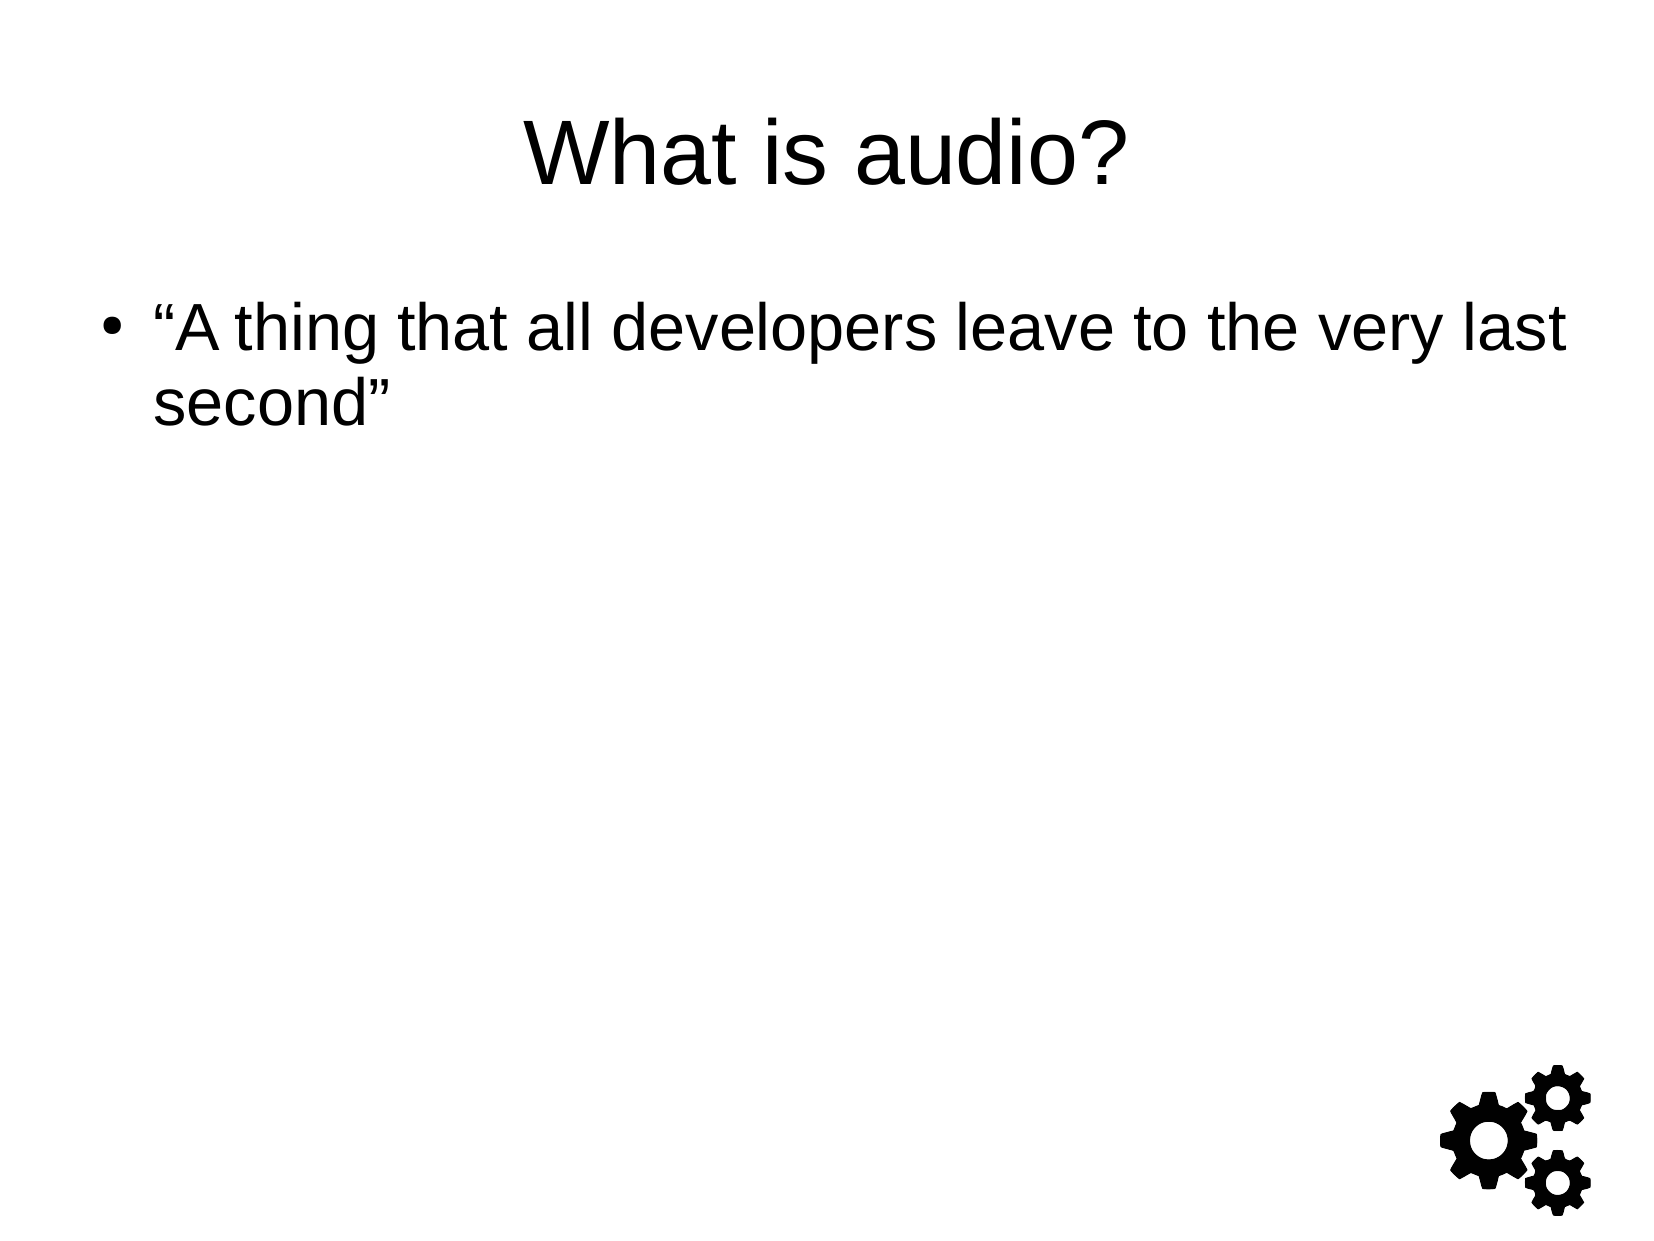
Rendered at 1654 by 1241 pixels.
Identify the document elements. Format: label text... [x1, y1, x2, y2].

list “A thing that all developers leave to the very last second” [82, 290, 1571, 1010]
picture [1440, 1065, 1591, 1216]
title What is audio? [82, 49, 1571, 257]
